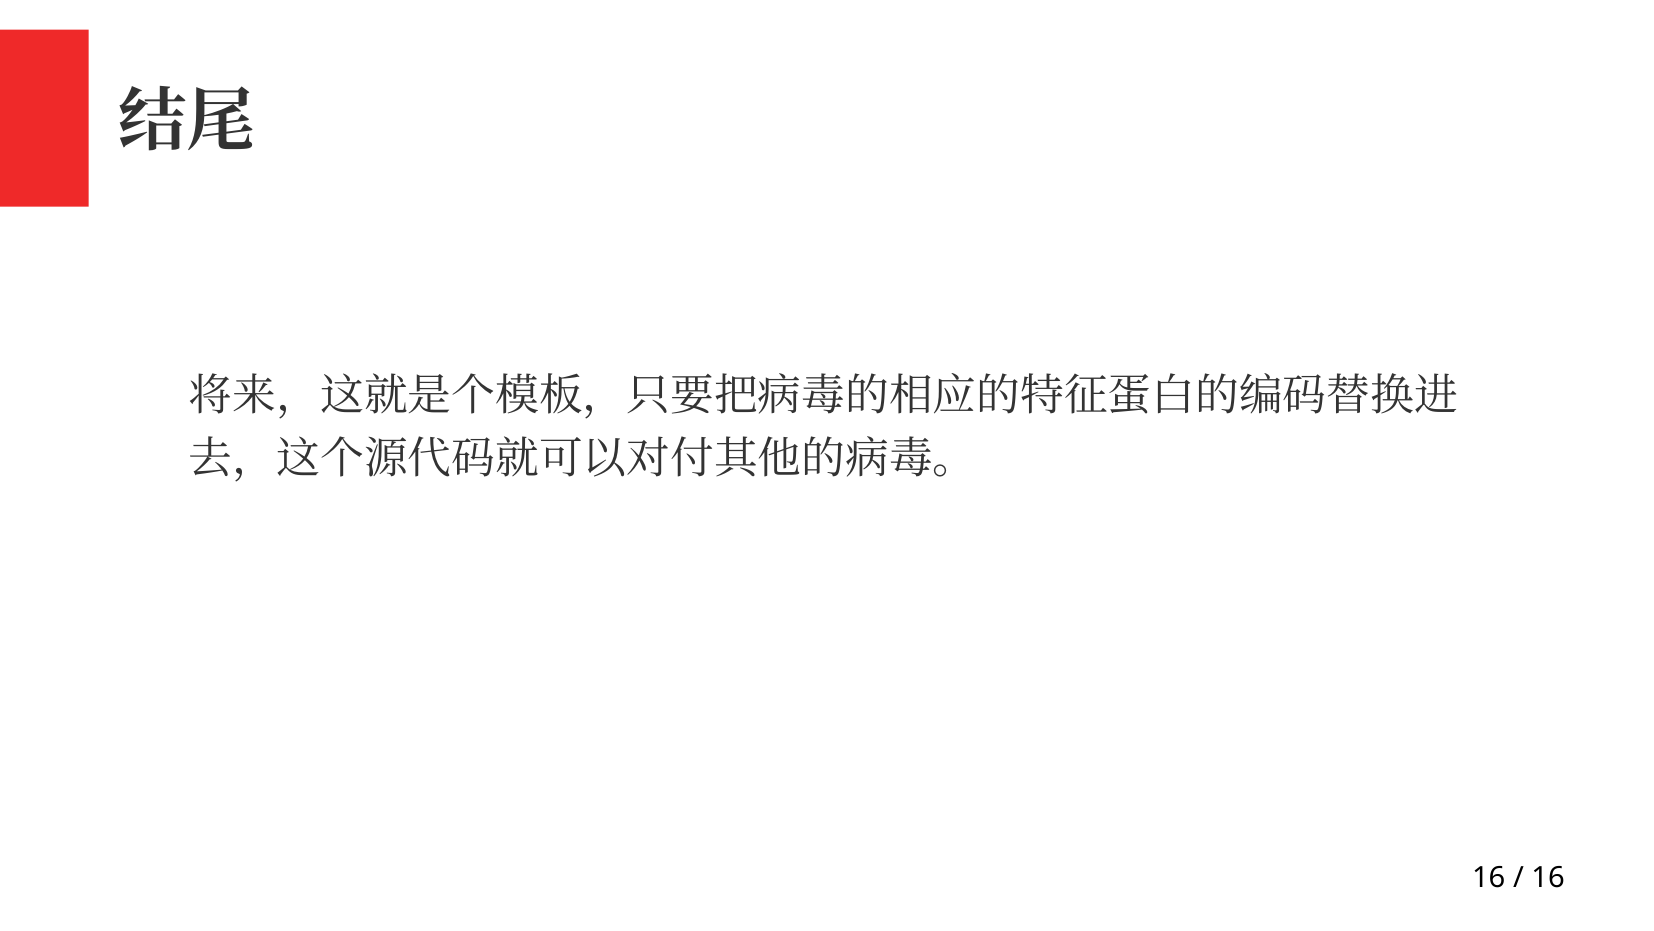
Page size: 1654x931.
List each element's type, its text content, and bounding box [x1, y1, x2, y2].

list 将来，这就是个模板，只要把病毒的相应的特征蛋白的编码替换进去，这个源代码就可以对付其他的病毒。 [118, 360, 1536, 538]
title 结尾 [118, 37, 1571, 193]
